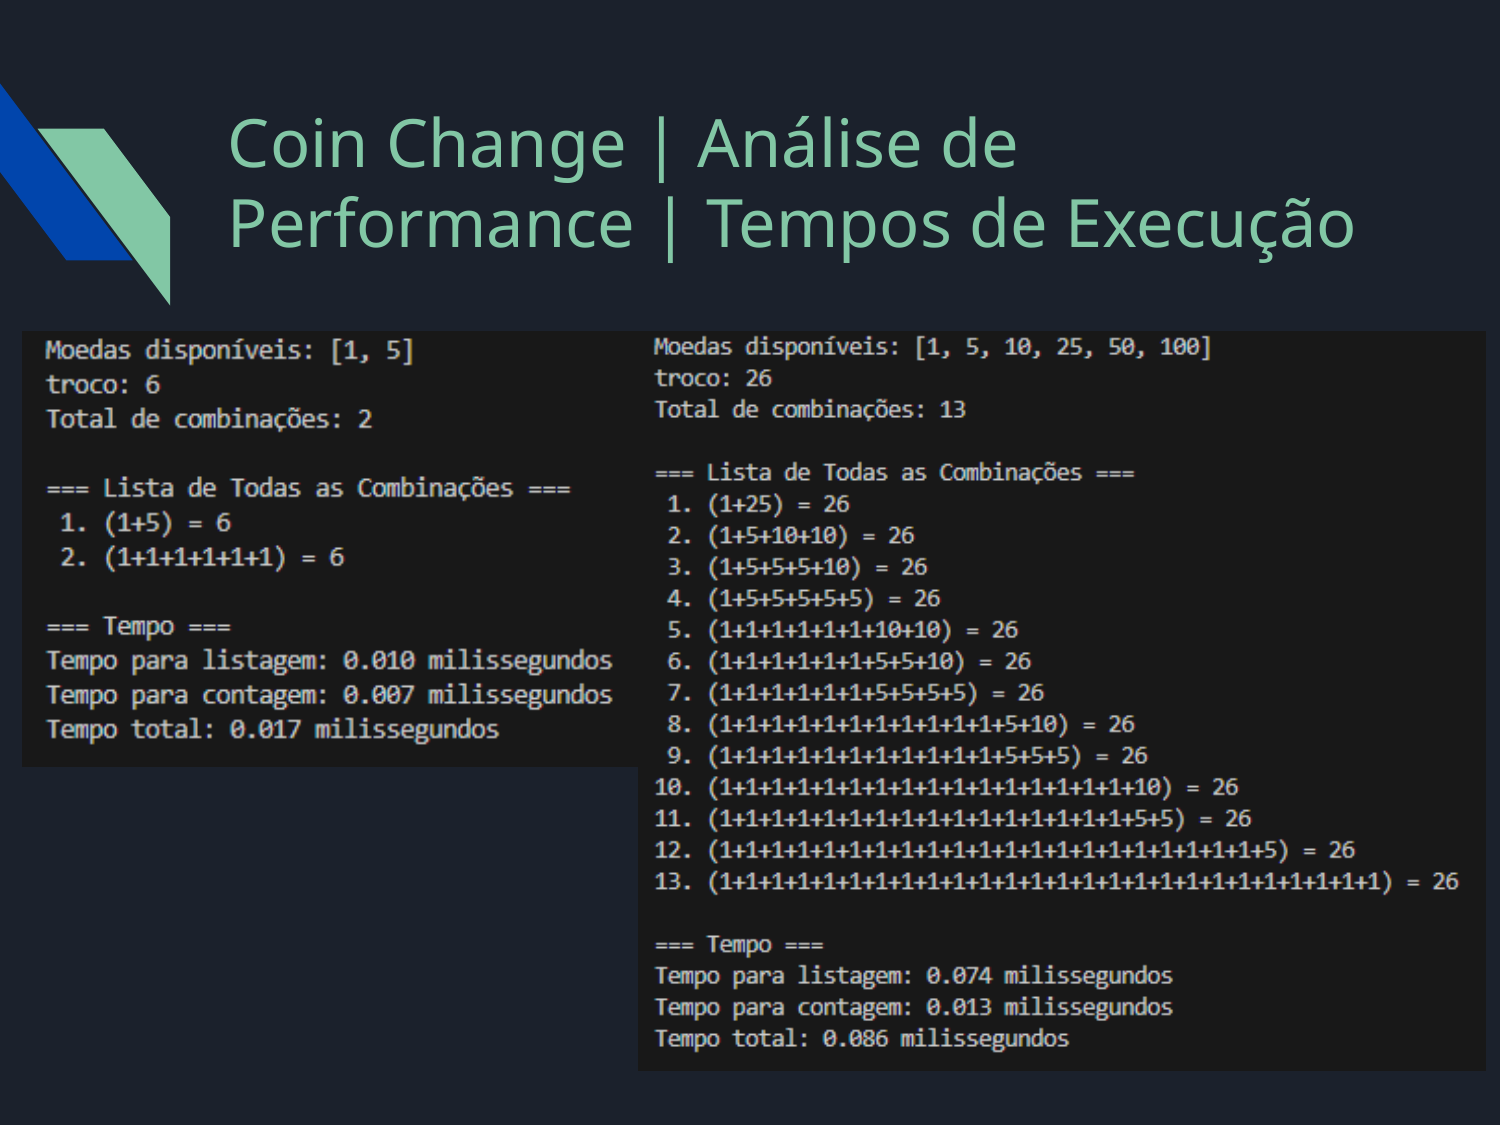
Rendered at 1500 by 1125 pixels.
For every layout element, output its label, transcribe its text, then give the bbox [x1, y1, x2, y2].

title Coin Change | Análise de Performance | Tempos de Execução [212, 86, 1449, 287]
picture [22, 331, 1486, 1071]
